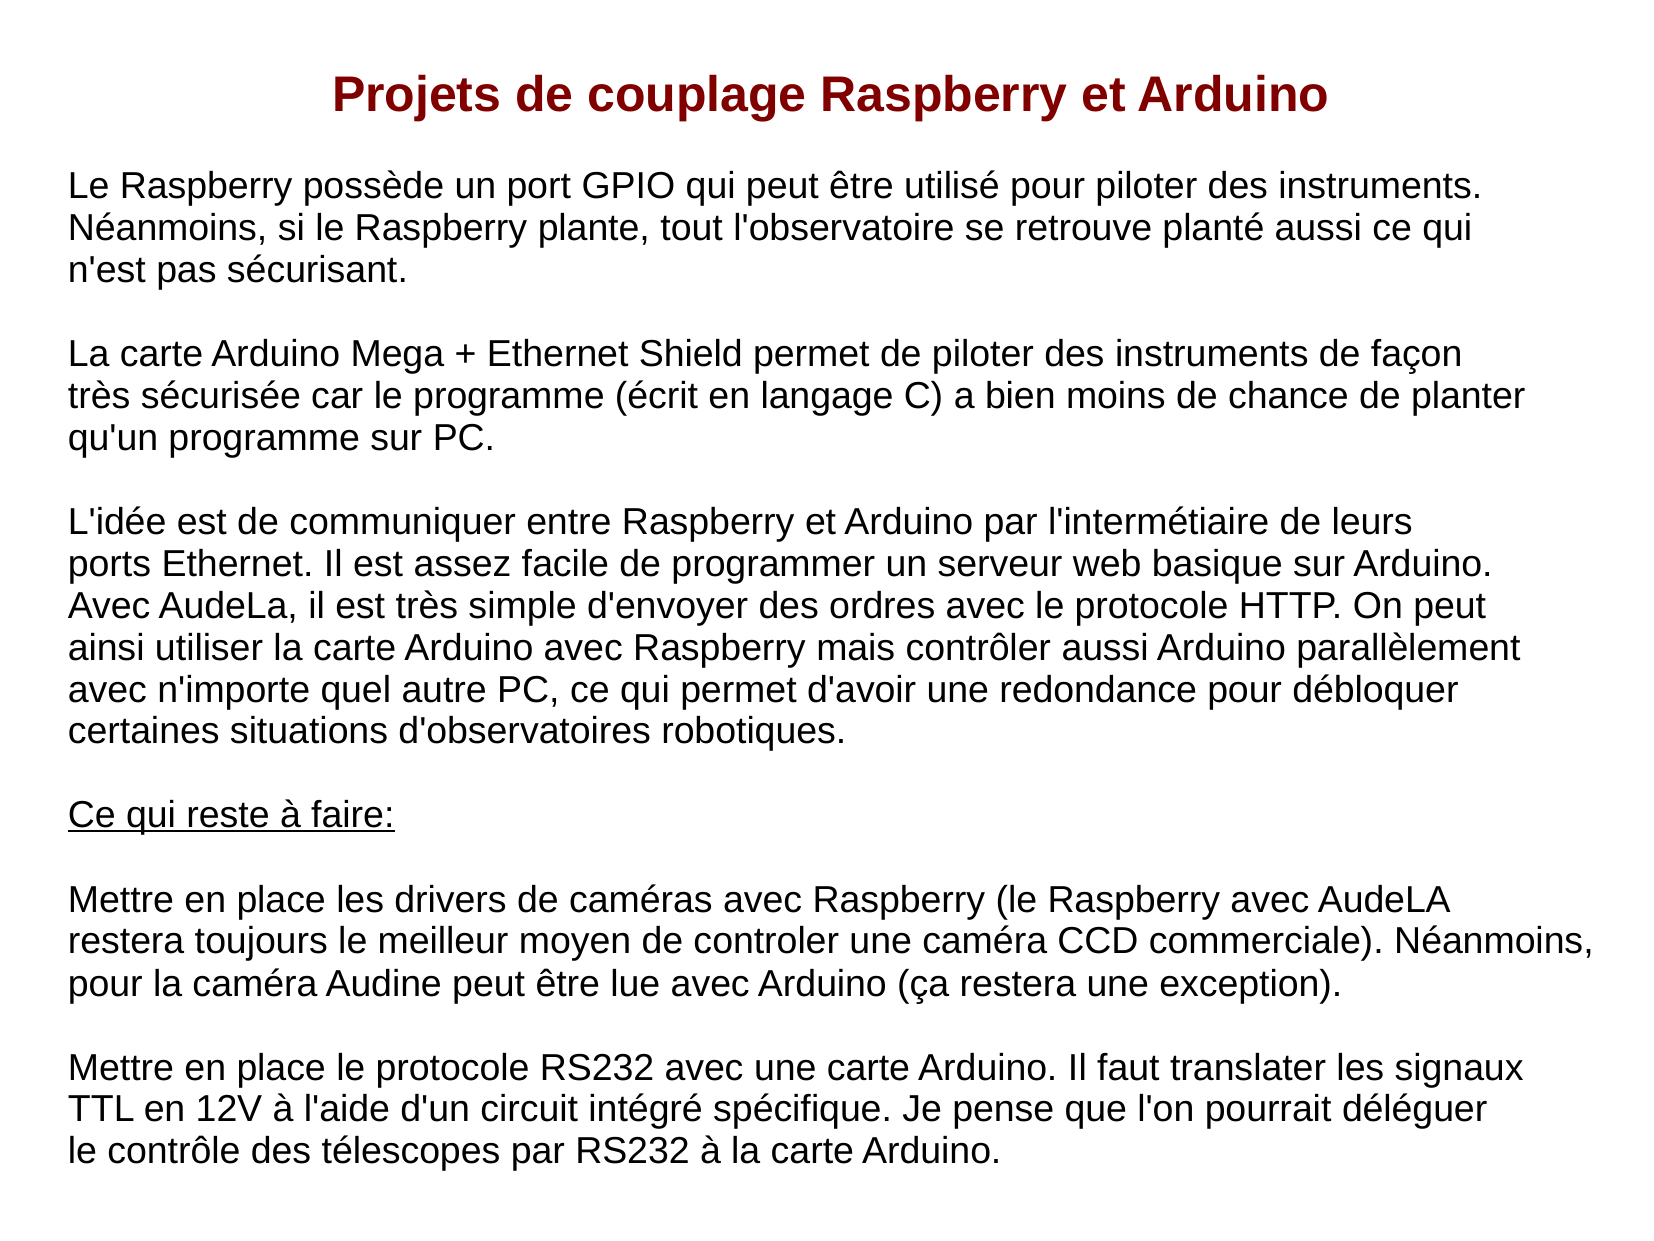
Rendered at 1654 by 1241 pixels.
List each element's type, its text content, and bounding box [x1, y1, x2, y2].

text_box Projets de couplage Raspberry et Arduino Le Raspberry possède un port GPIO qui peut être utilisé pour piloter des instruments. Néanmoins, si le Raspberry plante, tout l'observatoire se retrouve planté aussi ce qui n'est pas sécurisant. La carte Arduino Mega + Ethernet Shield permet de piloter des instruments de façon très sécurisée car le programme (écrit en langage C) a bien moins de chance de planter qu'un programme sur PC. L'idée est de communiquer entre Raspberry et Arduino par l'intermétiaire de leurs ports Ethernet. Il est assez facile de programmer un serveur web basique sur Arduino. Avec AudeLa, il est très simple d'envoyer des ordres avec le protocole HTTP. On peut ainsi utiliser la carte Arduino avec Raspberry mais contrôler aussi Arduino parallèlement avec n'importe quel autre PC, ce qui permet d'avoir une redondance pour débloquer certaines situations d'observatoires robotiques. Ce qui reste à faire: Mettre en place les drivers de caméras avec Raspberry (le Raspberry avec AudeLA restera toujours le meilleur moyen de controler une caméra CCD commerciale). Néanmoins, pour la caméra Audine peut être lue avec Arduino (ça restera une exception). Mettre en place le protocole RS232 avec une carte Arduino. Il faut translater les signaux TTL en 12V à l'aide d'un circuit intégré spécifique. Je pense que l'on pourrait déléguer le contrôle des télescopes par RS232 à la carte Arduino. [53, 59, 1609, 1183]
